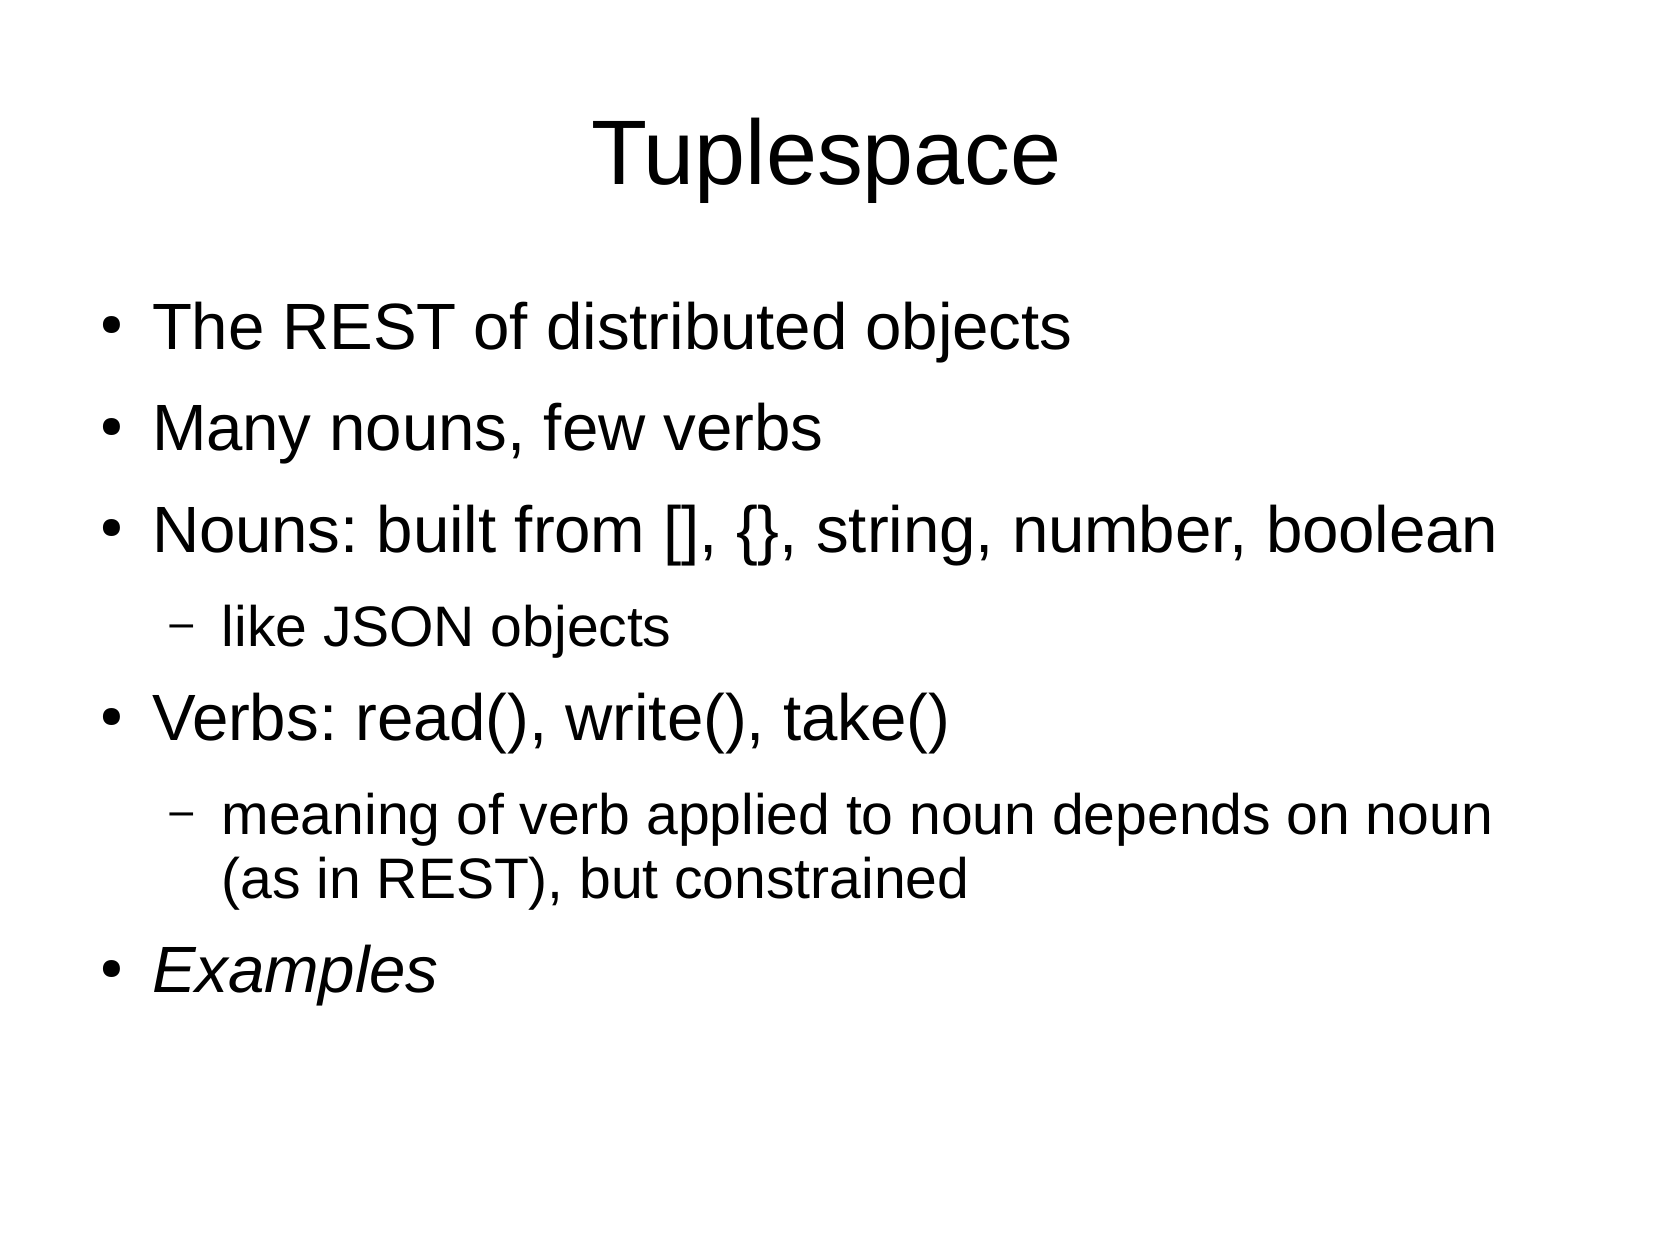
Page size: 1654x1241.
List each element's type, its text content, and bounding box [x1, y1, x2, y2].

title Tuplespace [82, 49, 1571, 257]
list The REST of distributed objects Many nouns, few verbs Nouns: built from [], {}, string, number, boolean like JSON objects Verbs: read(), write(), take() meaning of verb applied to noun depends on noun (as in REST), but constrained Examples [82, 290, 1538, 1010]
